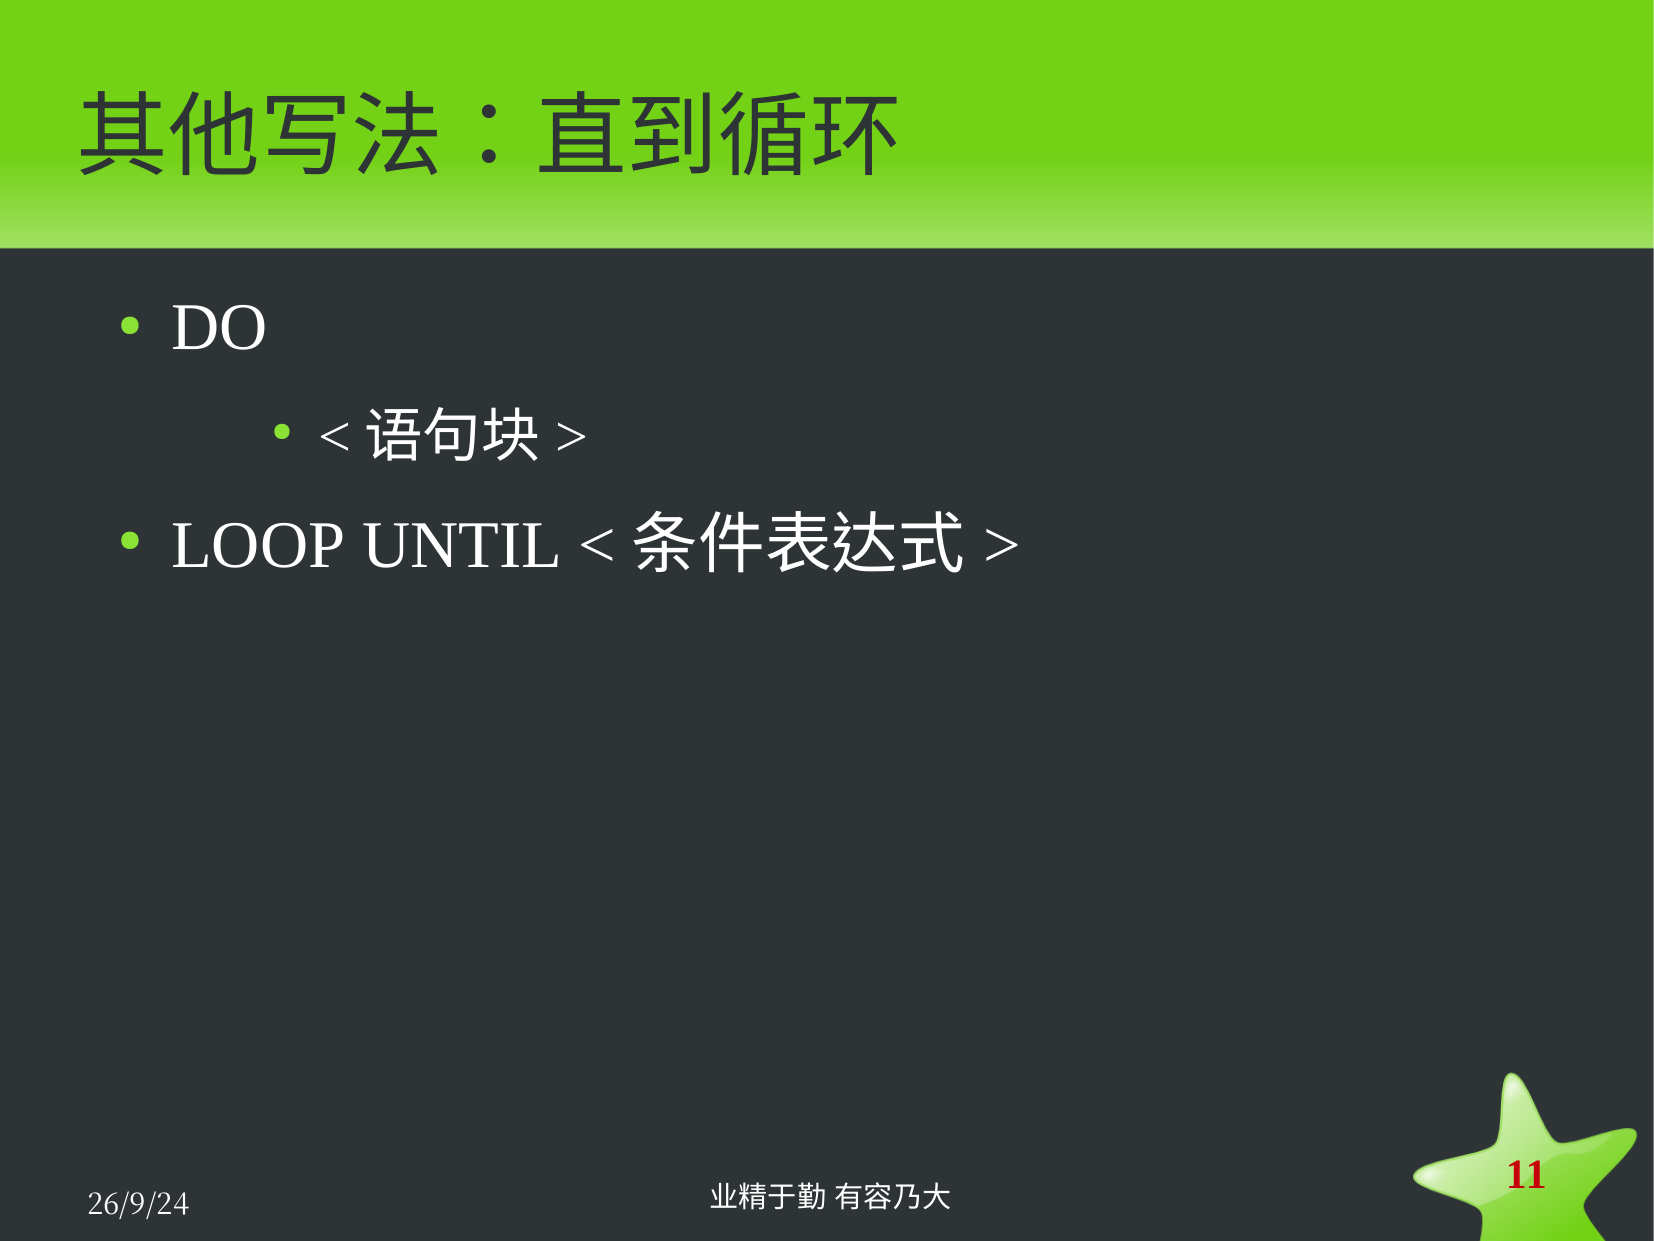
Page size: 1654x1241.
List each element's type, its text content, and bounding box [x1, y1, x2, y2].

picture [0, 0, 1654, 1241]
list DO <语句块> LOOP UNTIL <条件表达式> [82, 290, 1571, 1109]
title 其他写法：直到循环 [76, 29, 1565, 237]
